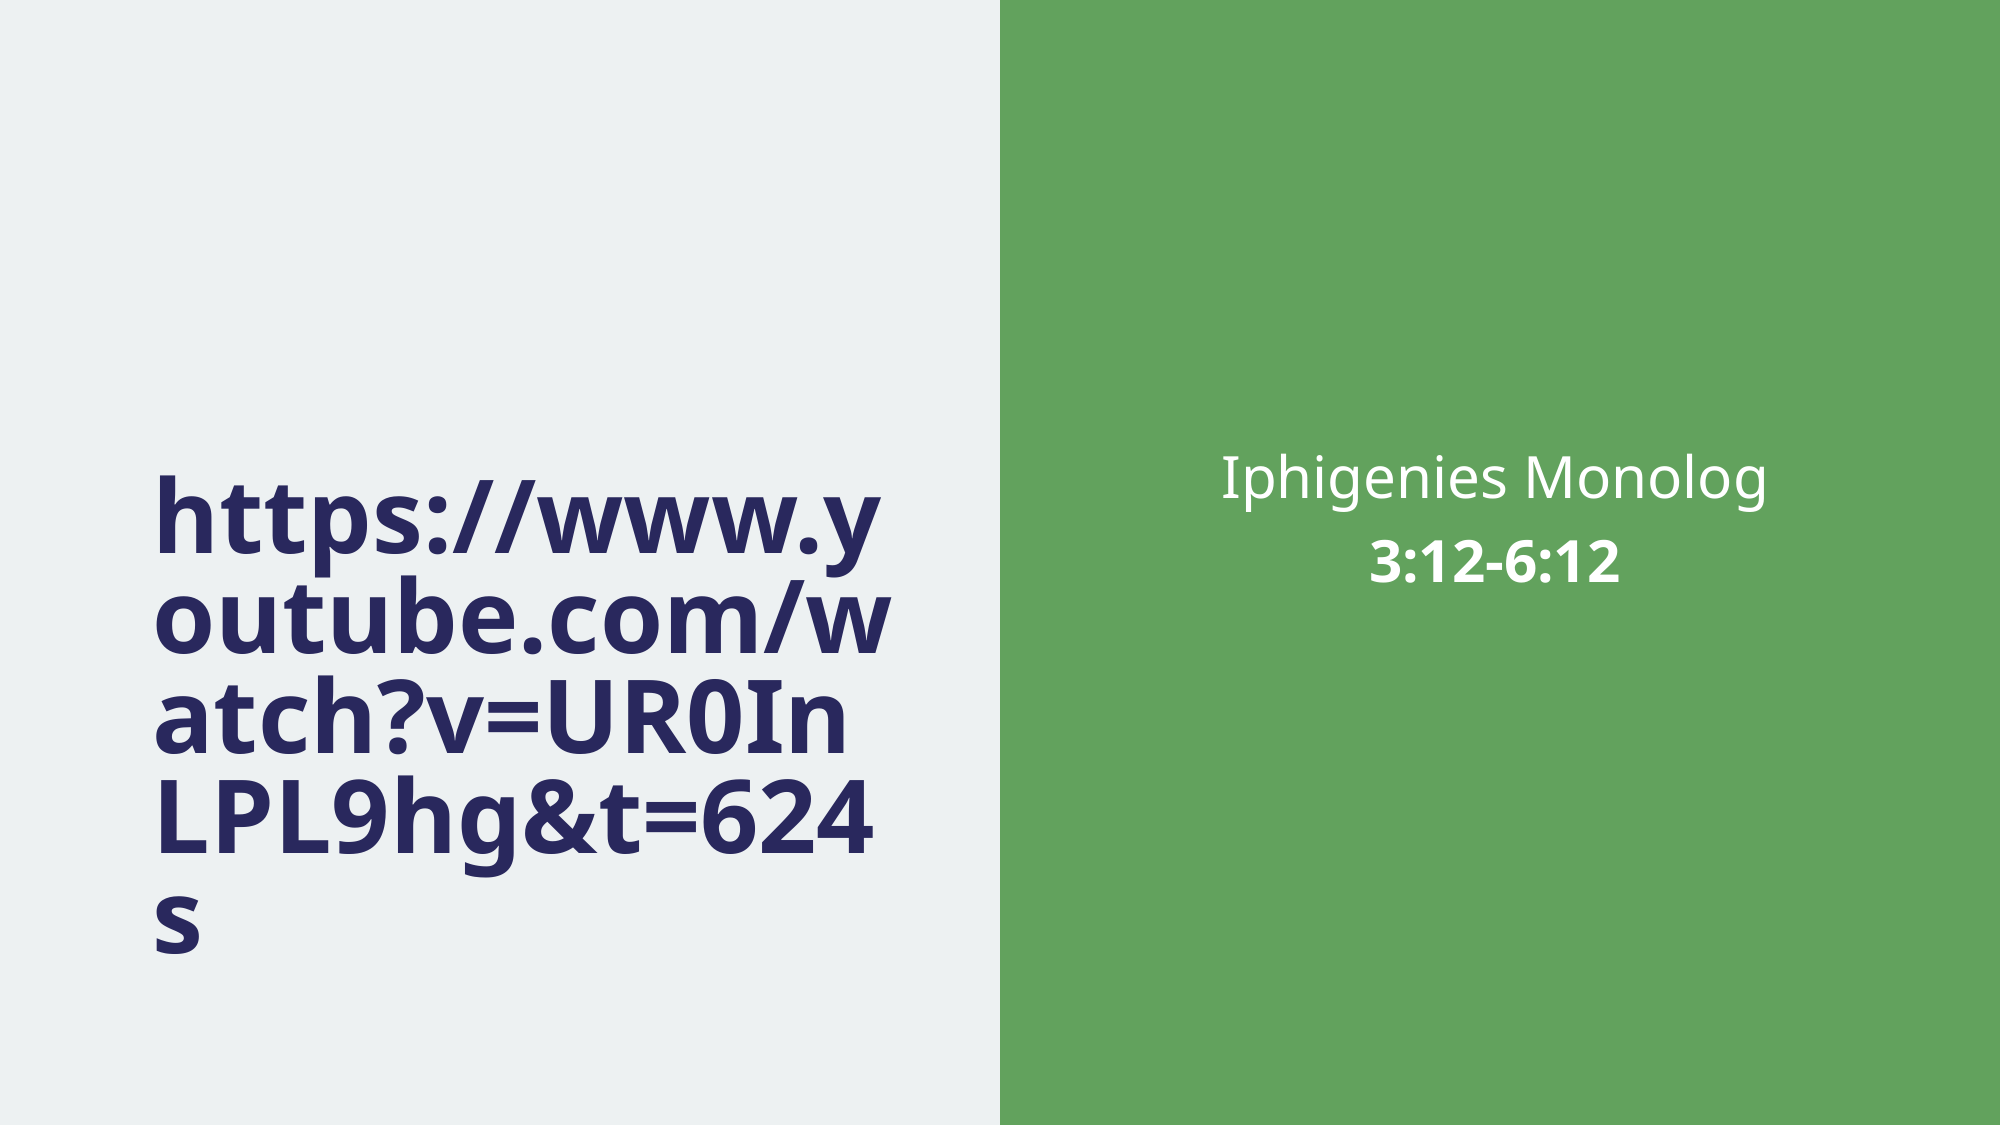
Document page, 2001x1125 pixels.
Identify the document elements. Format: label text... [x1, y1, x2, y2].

subtitle Iphigenies Monolog 3:12-6:12 [1108, 385, 1882, 658]
title https://www.youtube.com/watch?v=UR0InLPL9hg&t=624s [137, 379, 911, 652]
